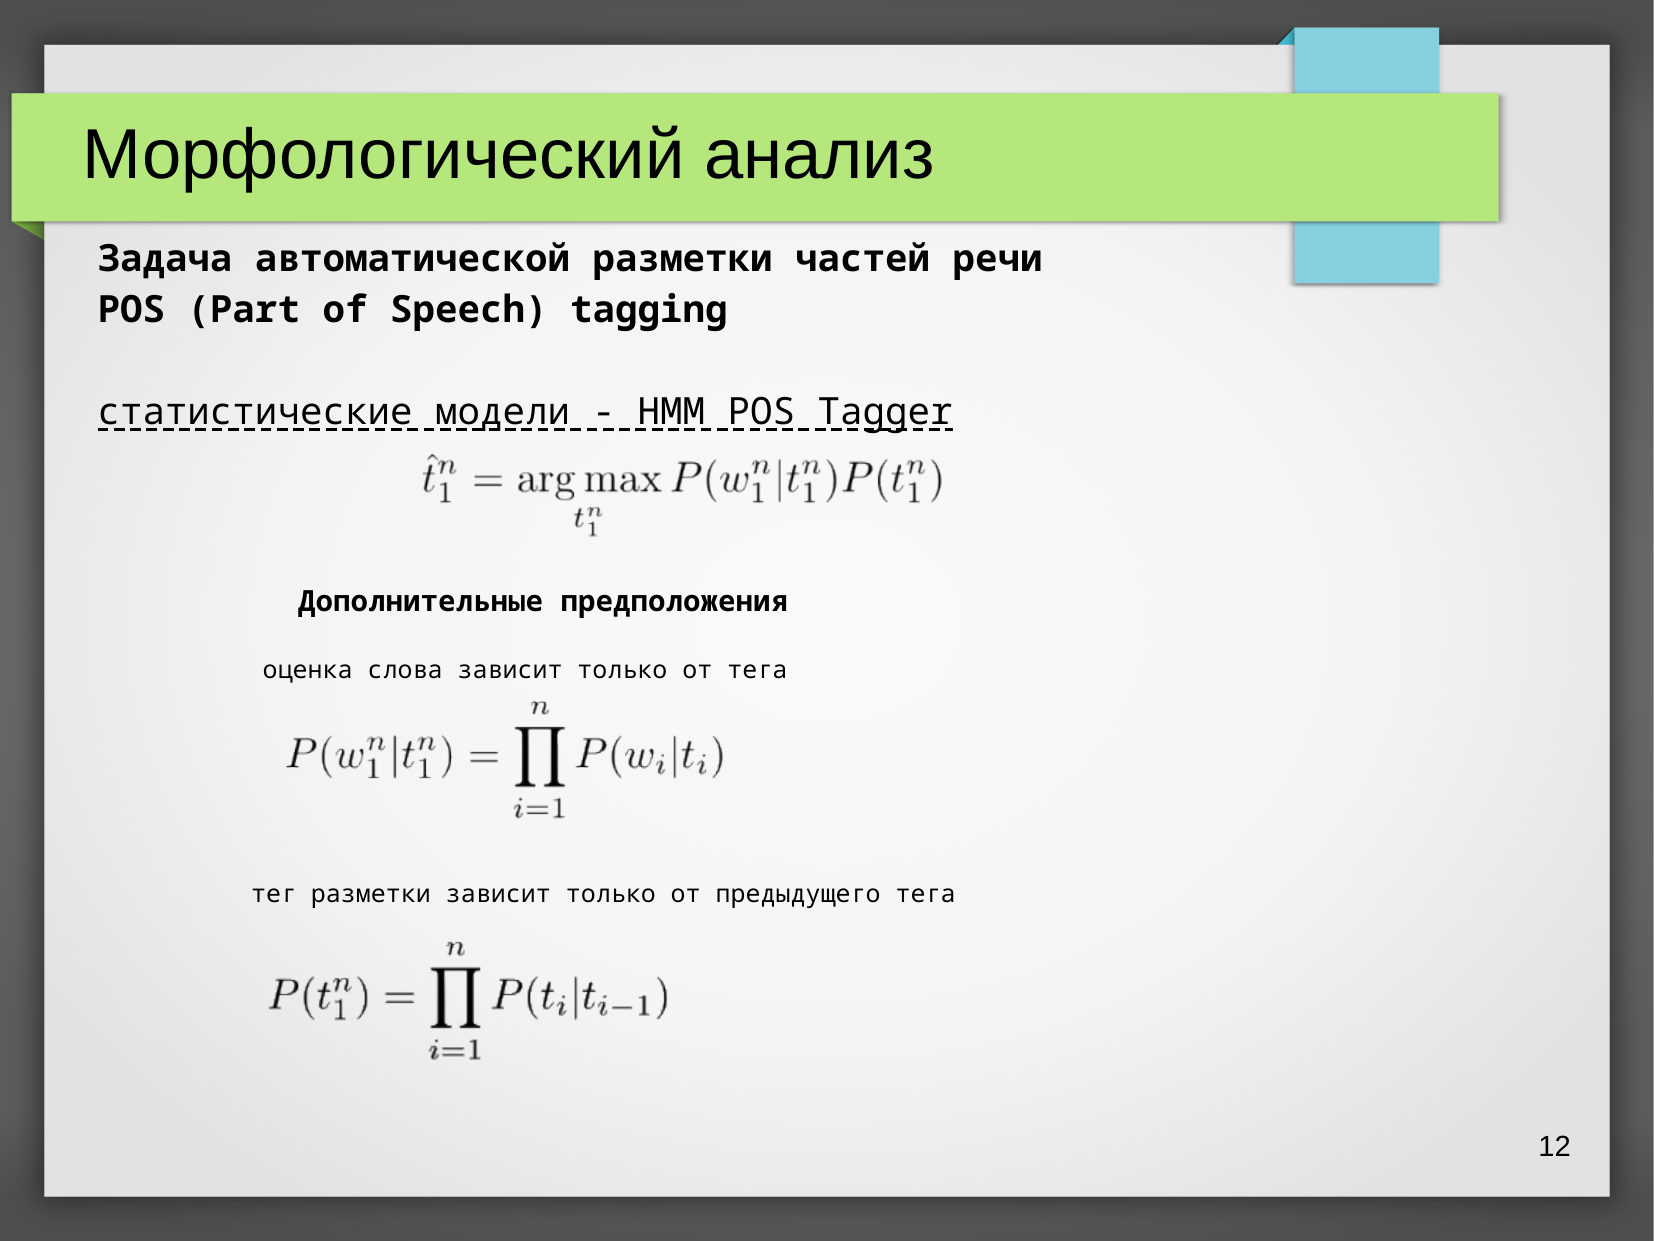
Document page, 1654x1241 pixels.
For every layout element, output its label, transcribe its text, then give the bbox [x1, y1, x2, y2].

title Морфологический анализ [82, 114, 993, 194]
picture [0, 0, 1654, 1241]
text_box оценка слова зависит только от тега [248, 643, 839, 692]
text_box тег разметки зависит только от предыдущего тега [236, 868, 993, 919]
text_box Задача автоматической разметки частей речи POS (Part of Speech) tagging статистические модели - HMM POS Tagger [82, 224, 1205, 426]
text_box Дополнительные предположения [283, 573, 815, 643]
